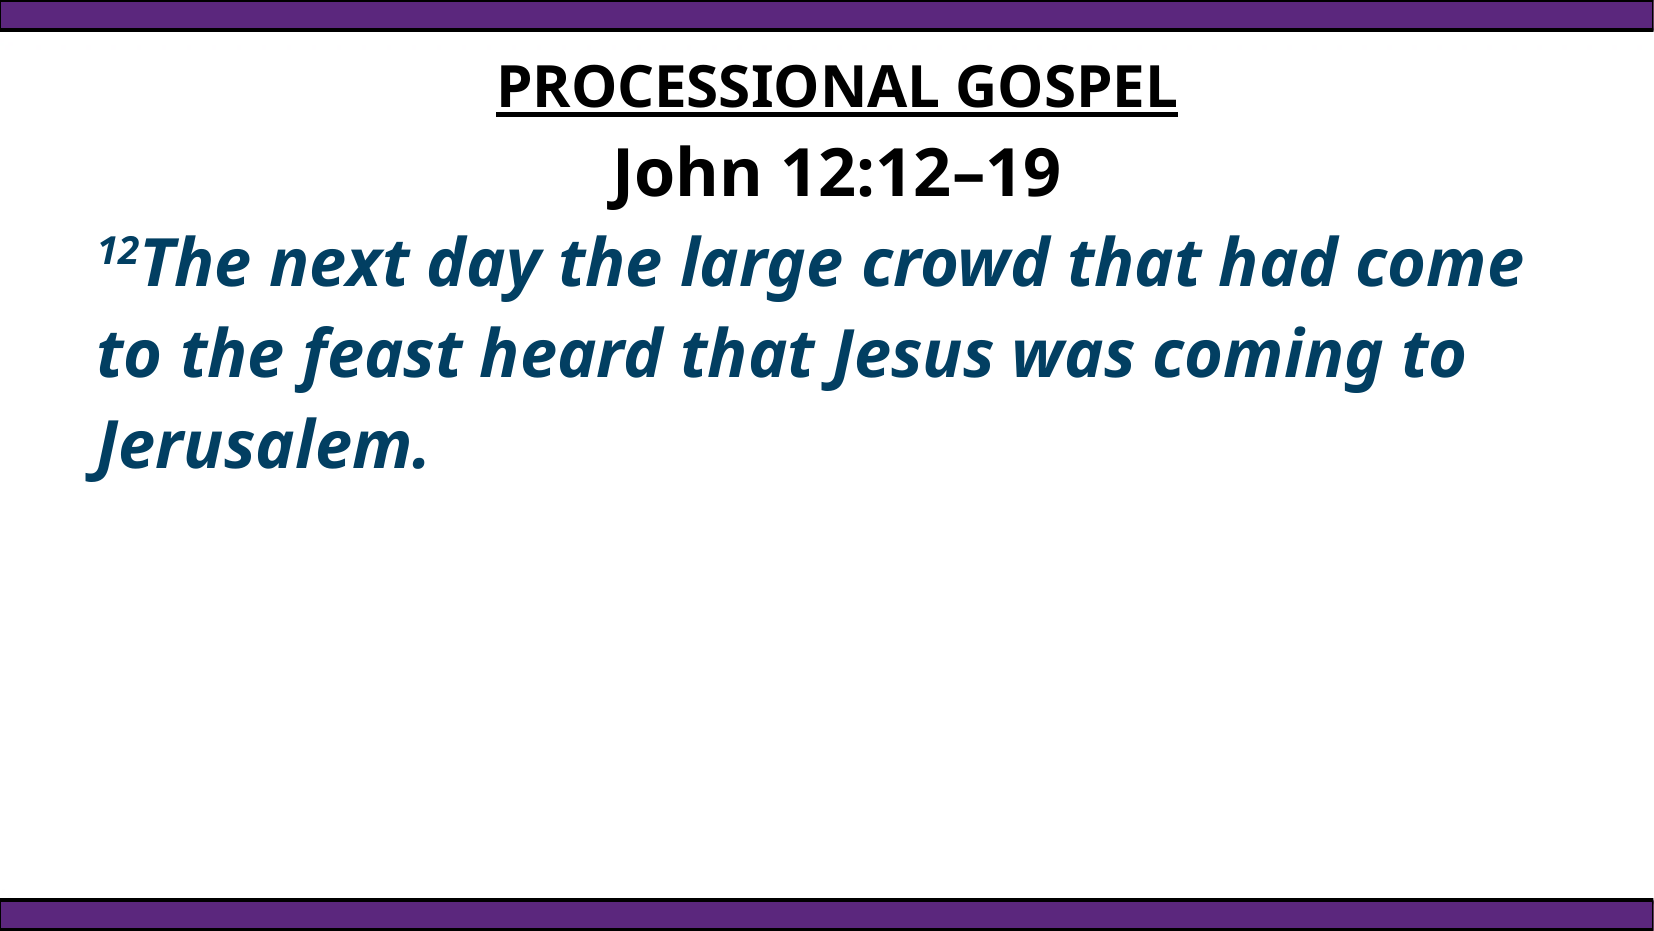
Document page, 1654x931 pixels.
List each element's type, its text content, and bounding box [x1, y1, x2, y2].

picture [0, 31, 1654, 900]
text_box [0, 0, 1654, 31]
text_box Processional Gospel John 12:12–19 12The next day the large crowd that had come to the feast heard that Jesus was coming to Jerusalem. [82, 38, 1593, 486]
text_box [0, 900, 1654, 931]
